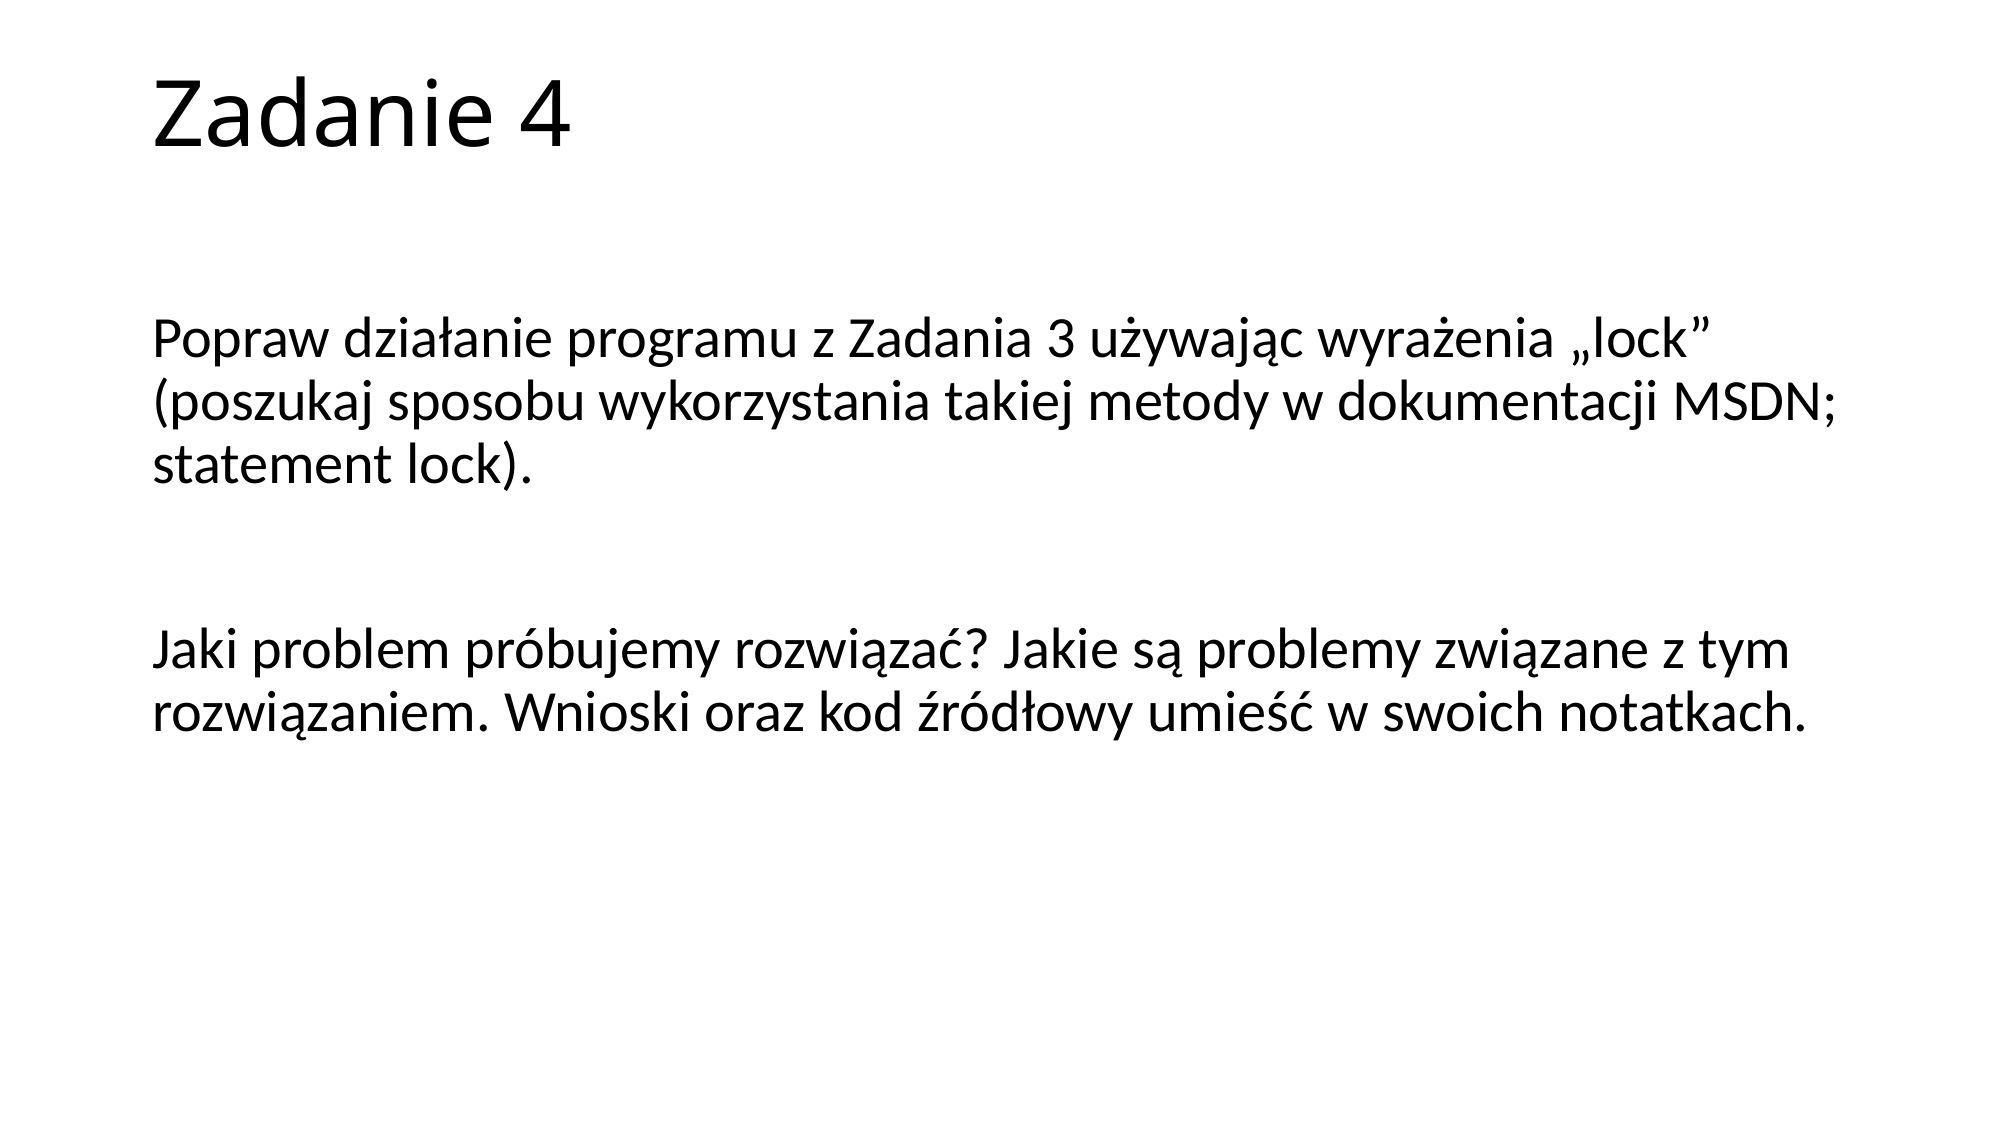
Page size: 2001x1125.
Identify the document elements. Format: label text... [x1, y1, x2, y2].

title Zadanie 4 [137, 59, 1863, 278]
list Popraw działanie programu z Zadania 3 używając wyrażenia „lock” (poszukaj sposobu wykorzystania takiej metody w dokumentacji MSDN; statement lock). Jaki problem próbujemy rozwiązać? Jakie są problemy związane z tym rozwiązaniem. Wnioski oraz kod źródłowy umieść w swoich notatkach. [137, 299, 1863, 1014]
